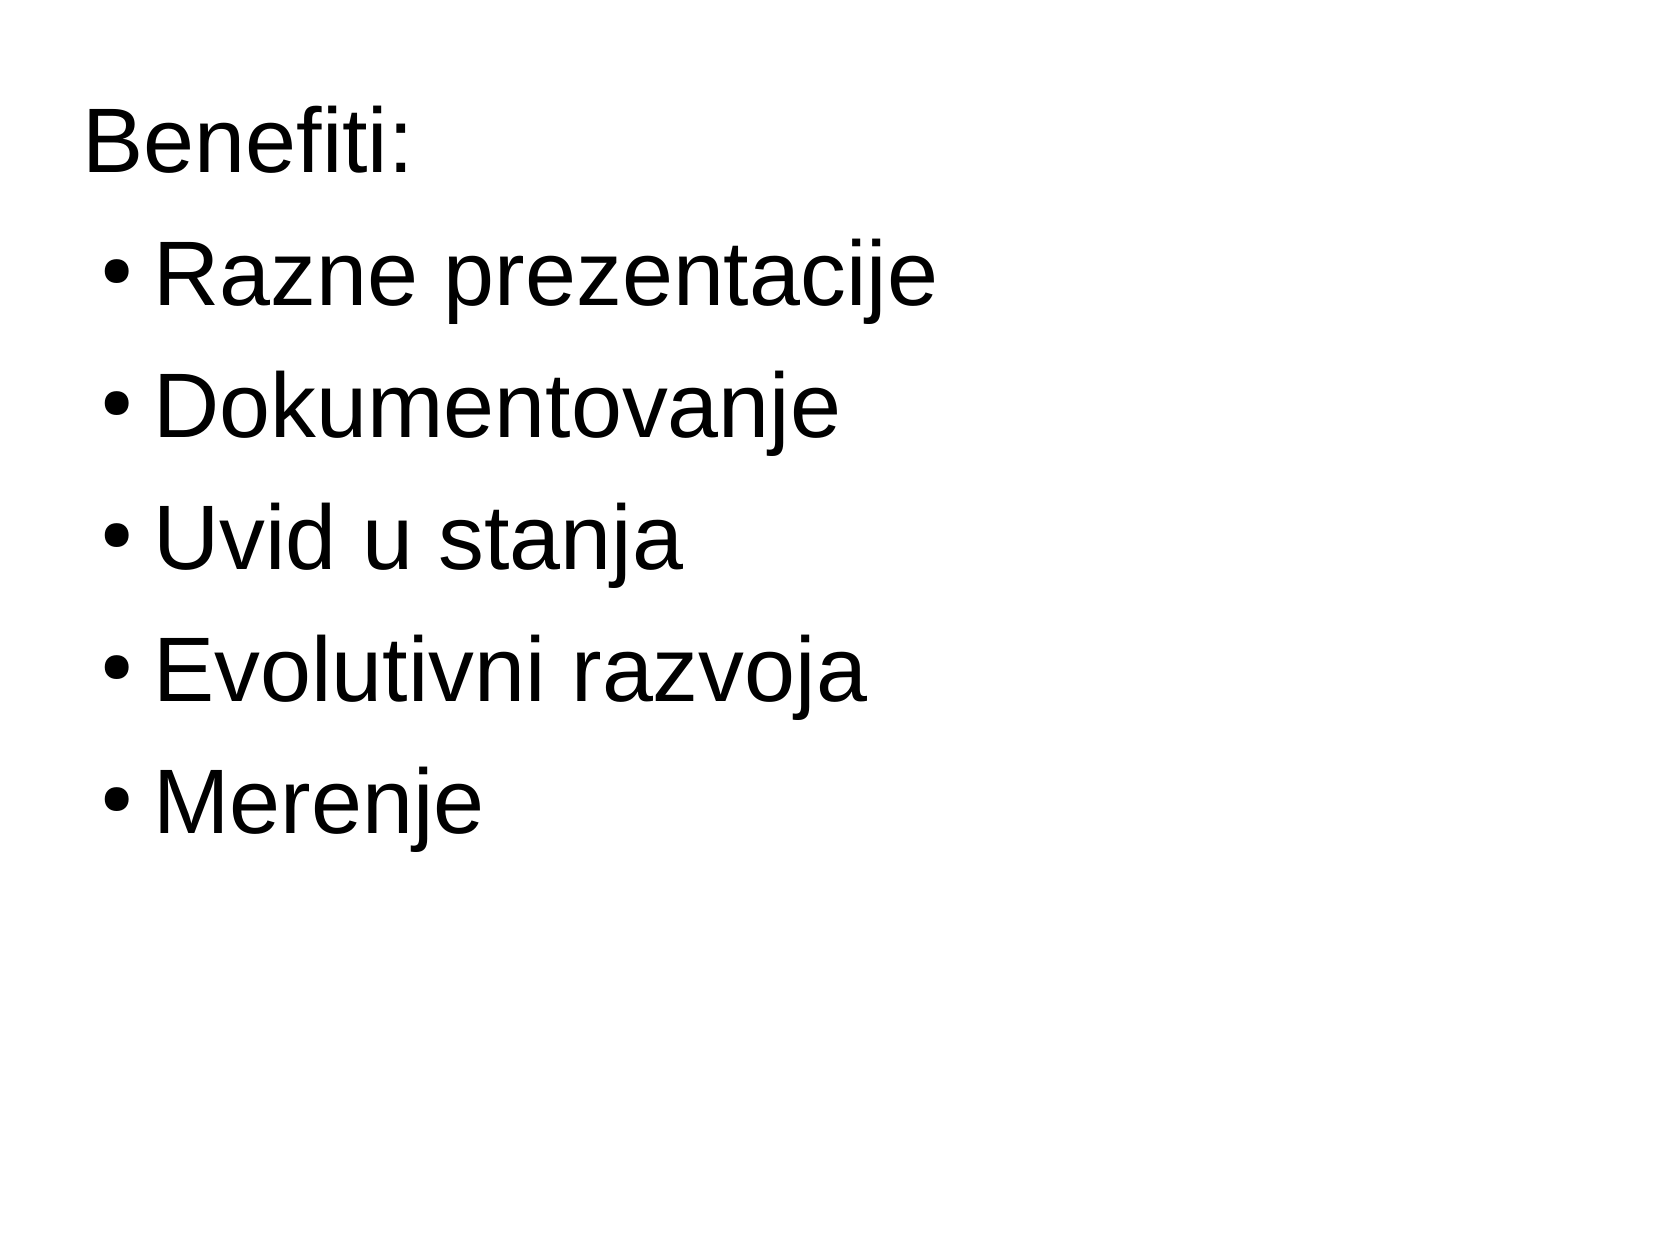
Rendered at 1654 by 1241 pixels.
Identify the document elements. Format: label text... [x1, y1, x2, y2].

list Benefiti: Razne prezentacije Dokumentovanje Uvid u stanja Evolutivni razvoja Merenje [82, 90, 1571, 856]
